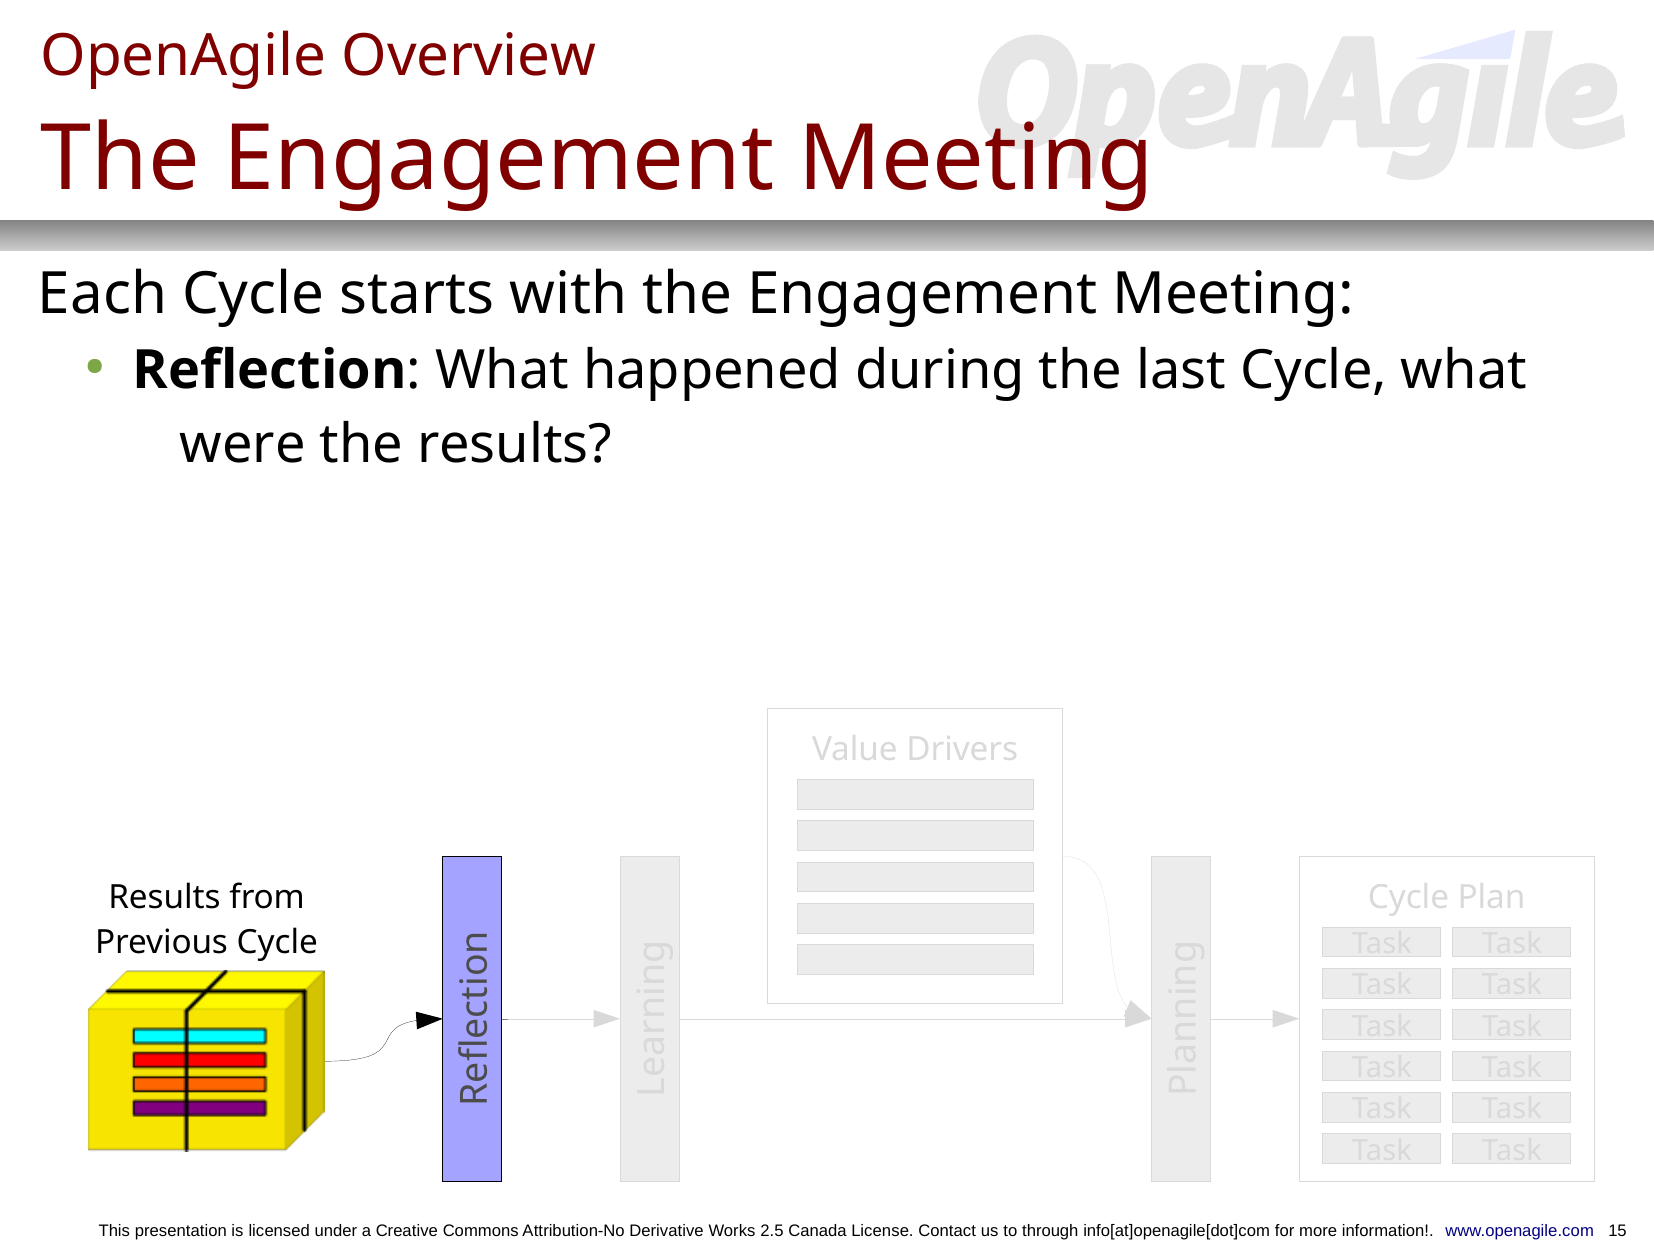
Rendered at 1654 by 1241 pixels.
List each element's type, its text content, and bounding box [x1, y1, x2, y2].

title OpenAgile Overview The Engagement Meeting [40, 8, 1654, 222]
picture [88, 970, 325, 1152]
text_box Reflection [442, 856, 502, 1182]
list Each Cycle starts with the Engagement Meeting: Reflection: What happened during the last Cycle, what were the results? [37, 251, 1654, 1192]
text_box [507, 685, 1607, 1188]
text_box Results from Previous Cycle [59, 870, 355, 965]
